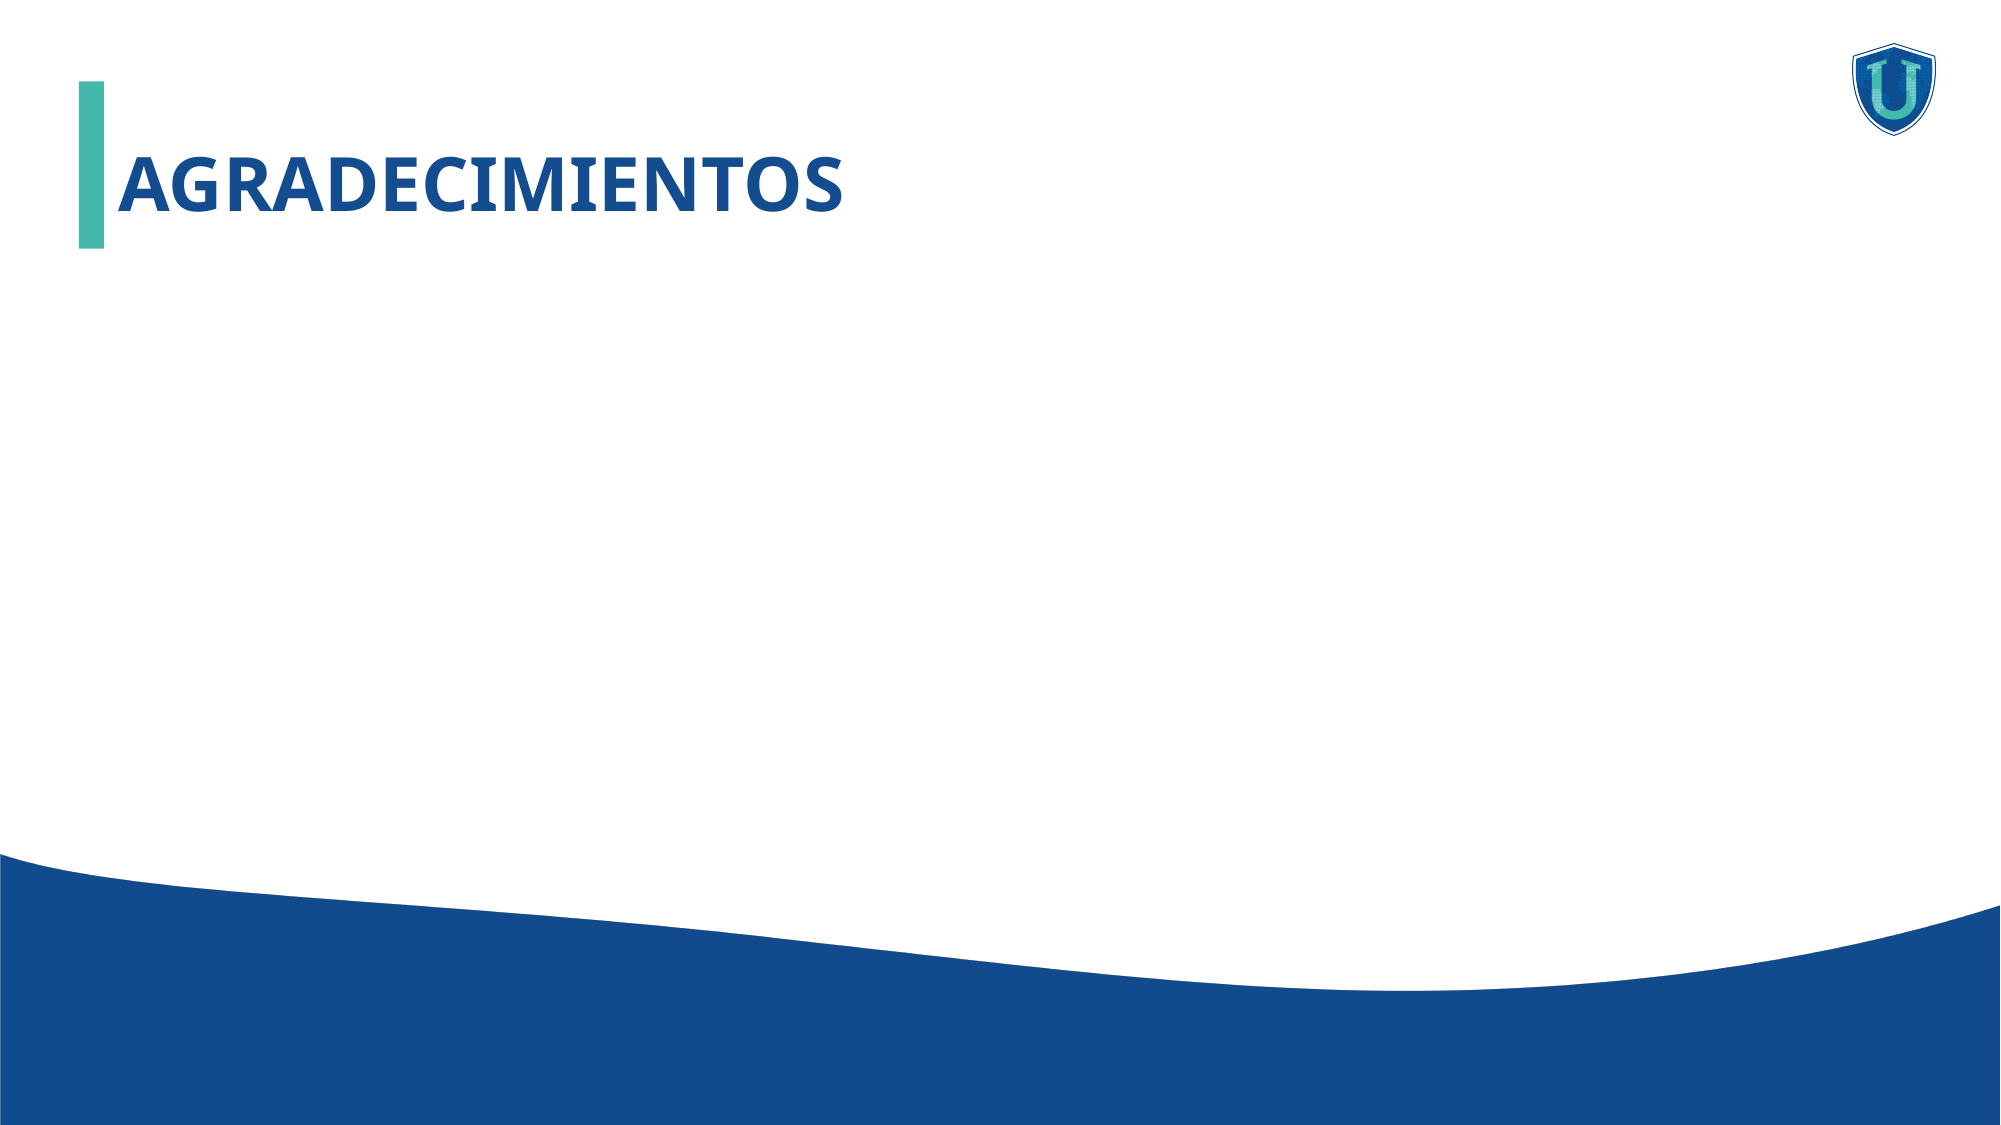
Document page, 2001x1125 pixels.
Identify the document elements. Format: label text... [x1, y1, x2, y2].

picture [0, 854, 2000, 1125]
text_box AGRADECIMIENTOS [104, 139, 1260, 249]
picture [1850, 41, 1938, 138]
text_box [78, 81, 104, 249]
